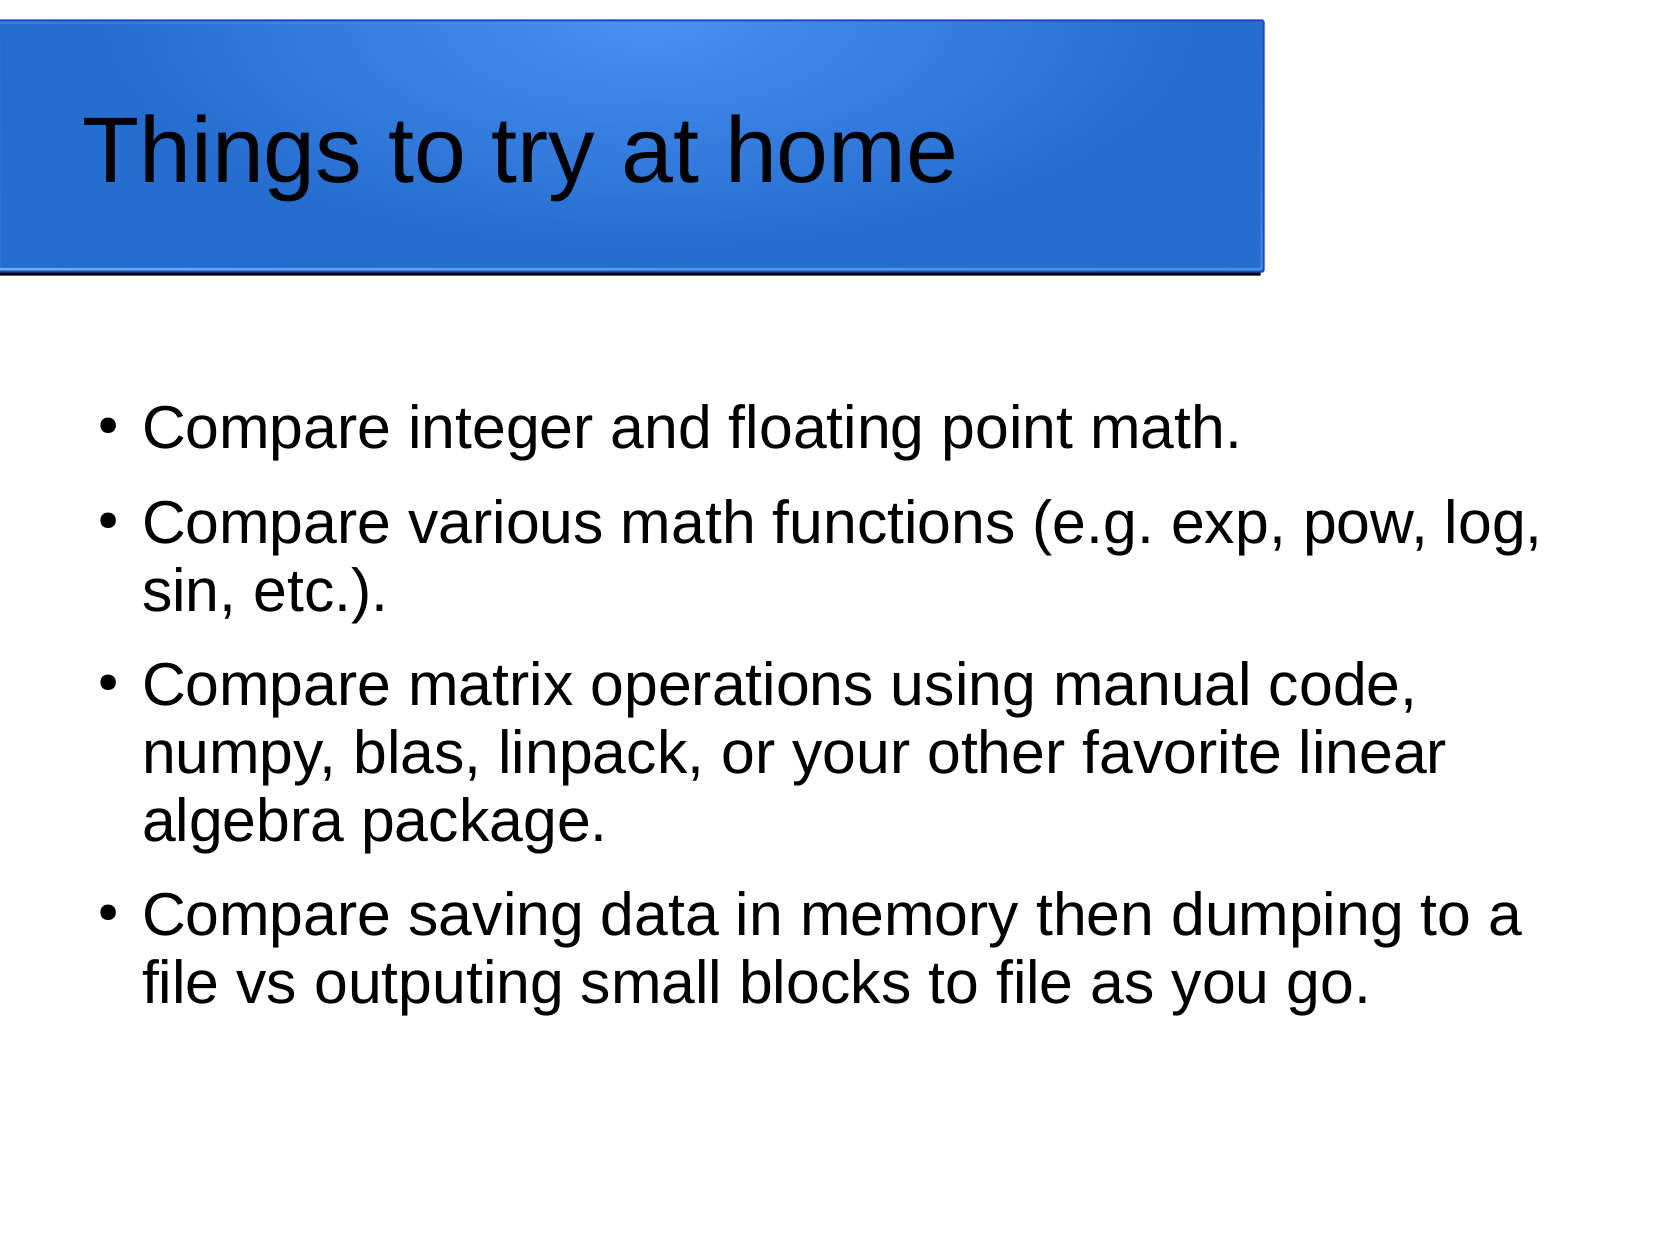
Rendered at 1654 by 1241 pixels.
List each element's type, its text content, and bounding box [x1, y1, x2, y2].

list Compare integer and floating point math. Compare various math functions (e.g. exp, pow, log, sin, etc.). Compare matrix operations using manual code, numpy, blas, linpack, or your other favorite linear algebra package. Compare saving data in memory then dumping to a file vs outputing small blocks to file as you go. [82, 299, 1571, 1019]
title Things to try at home [82, 47, 1234, 253]
